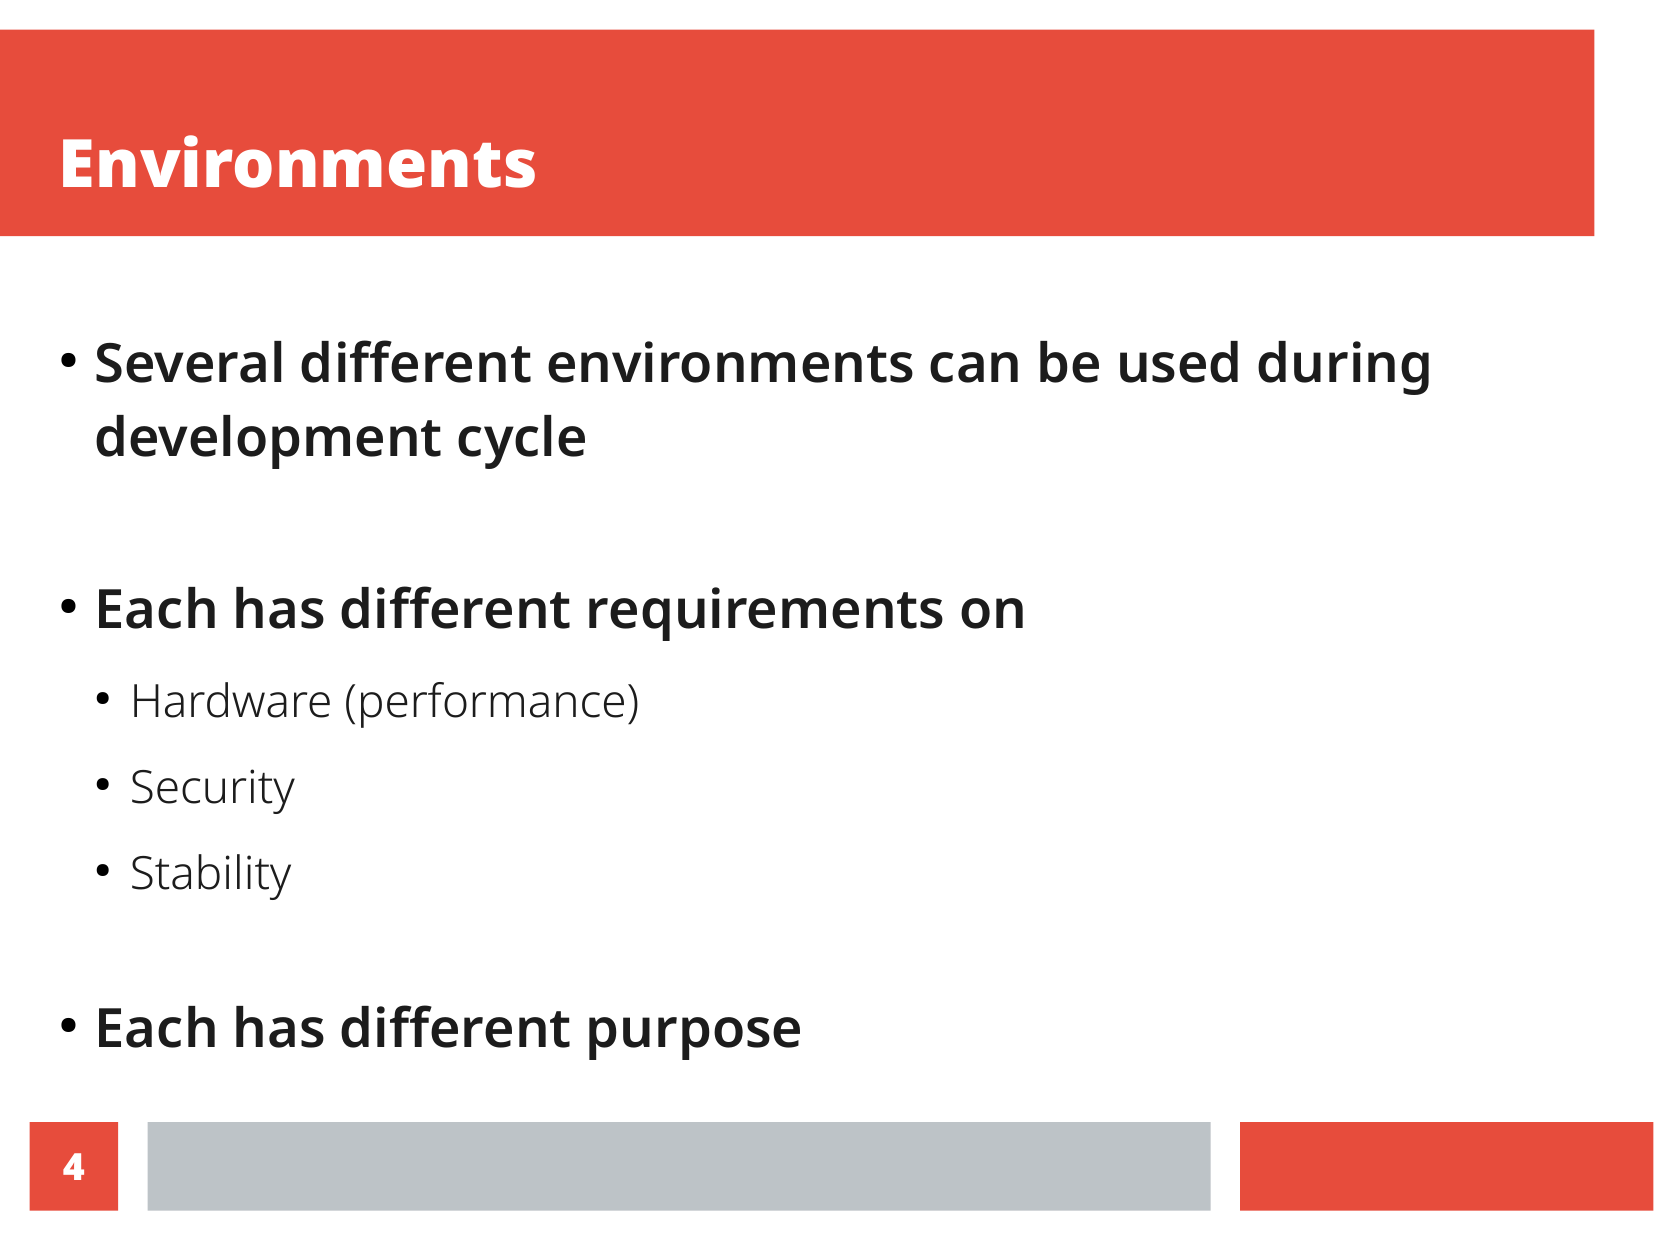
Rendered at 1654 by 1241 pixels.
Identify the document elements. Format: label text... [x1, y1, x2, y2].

title Environments [59, 59, 1595, 207]
list Several different environments can be used during development cycle Each has different requirements on Hardware (performance) Security Stability Each has different purpose [59, 324, 1565, 1093]
